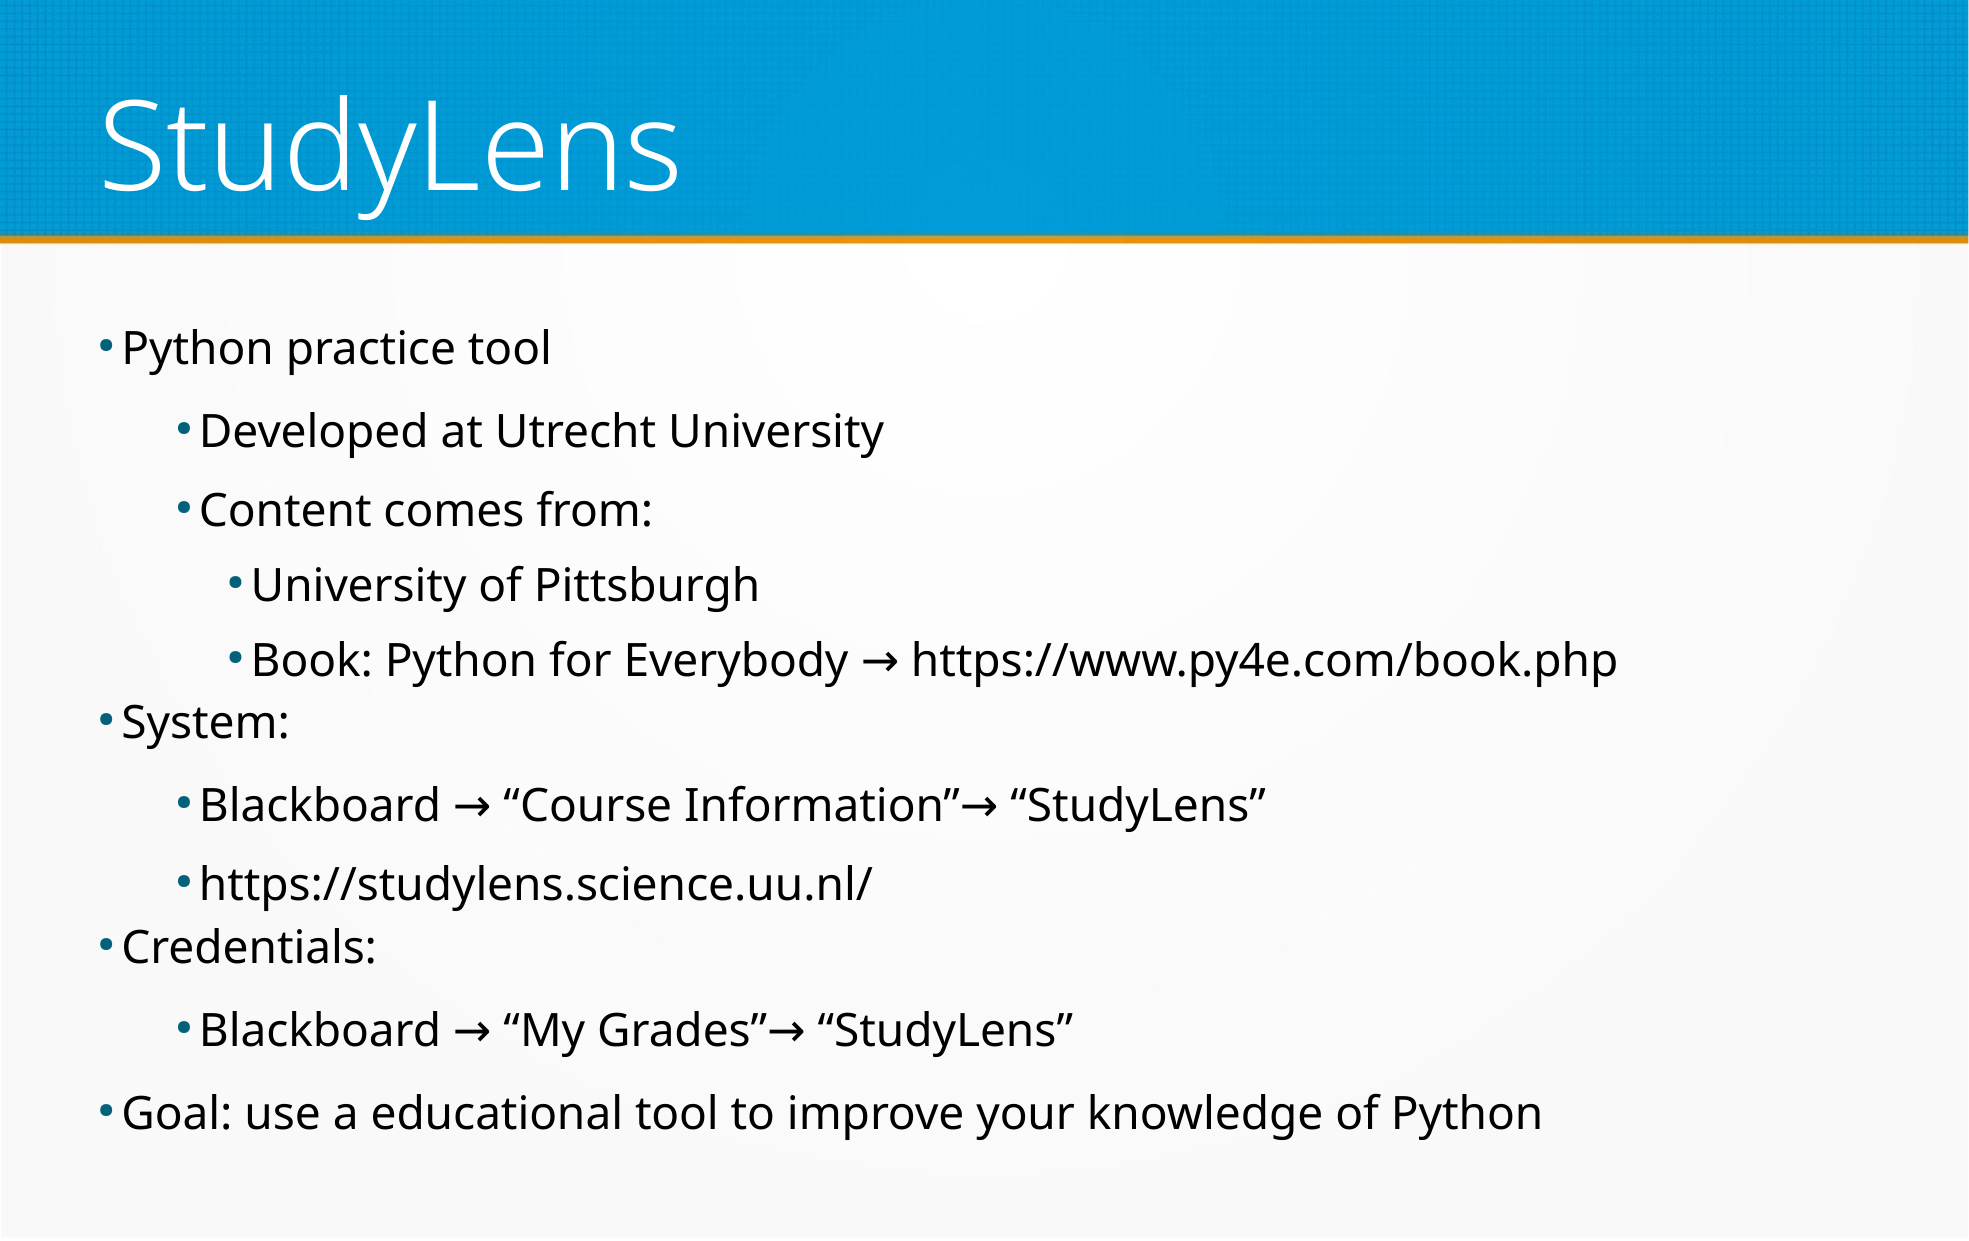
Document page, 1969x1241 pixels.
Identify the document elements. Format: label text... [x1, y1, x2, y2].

picture [0, 233, 1969, 1241]
list Python practice tool Developed at Utrecht University Content comes from: University of Pittsburgh Book: Python for Everybody → https://www.py4e.com/book.php System: Blackboard → “Course Information”→ “StudyLens” https://studylens.science.uu.nl/ Credentials: Blackboard → “My Grades”→ “StudyLens” Goal: use a educational tool to improve your knowledge of Python [98, 314, 1860, 1156]
title StudyLens [98, 19, 1870, 227]
